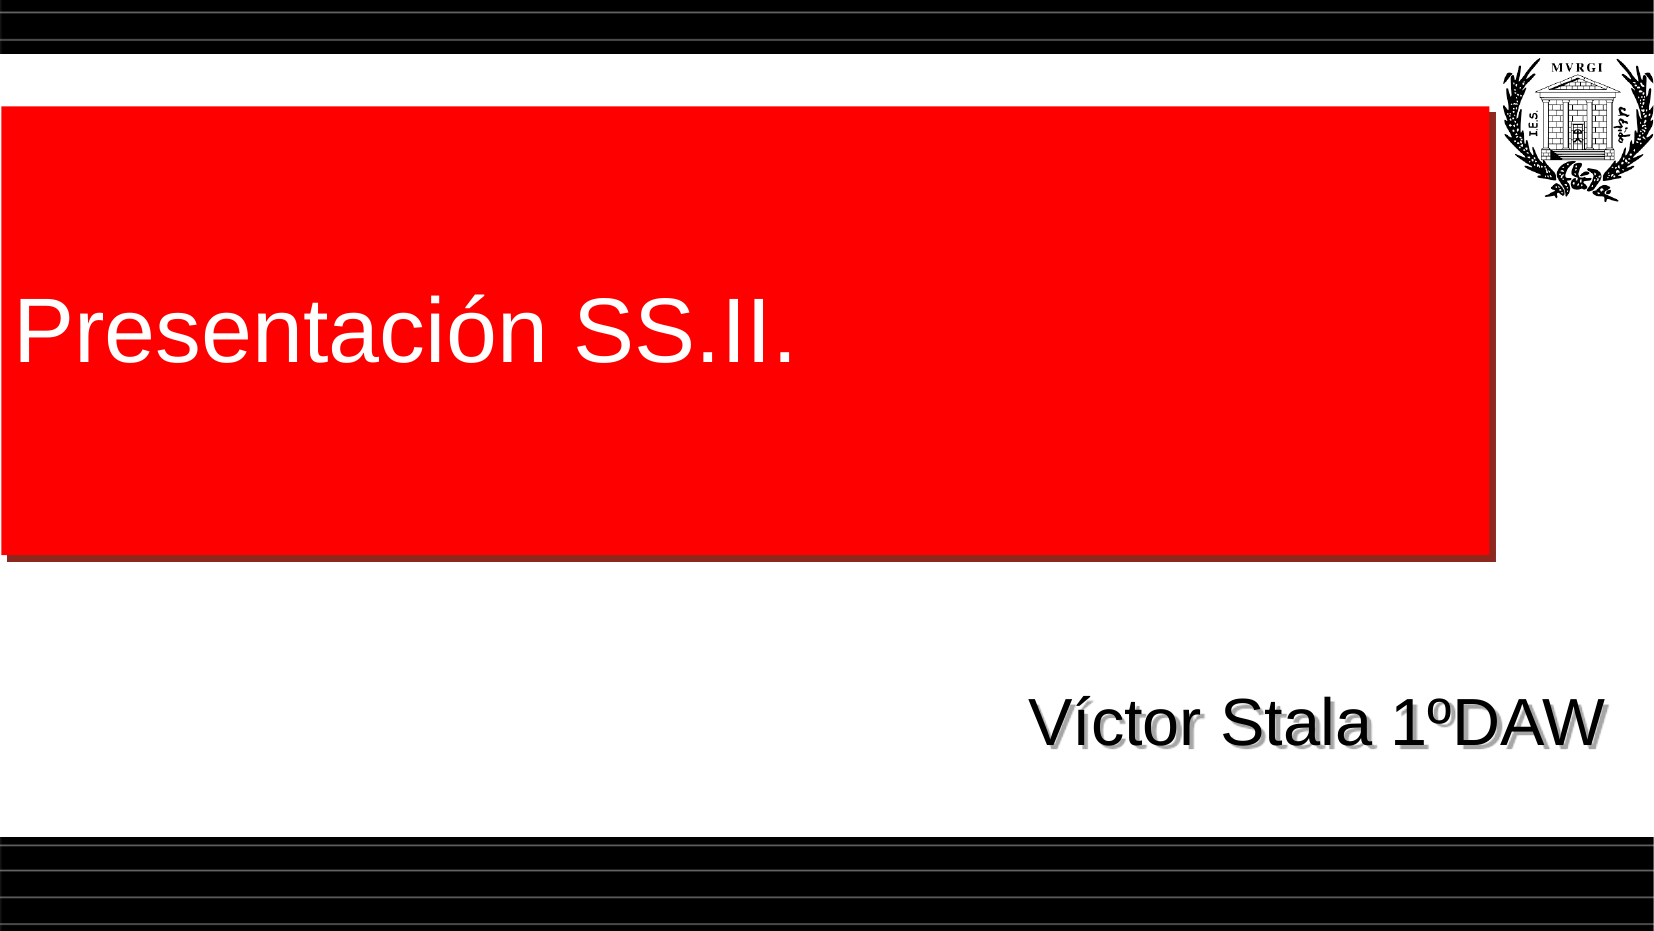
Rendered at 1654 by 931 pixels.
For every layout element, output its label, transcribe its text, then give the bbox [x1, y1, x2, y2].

picture [0, 0, 1654, 54]
picture [0, 837, 1654, 931]
title Presentación SS.II. [1, 106, 1490, 556]
picture [1503, 58, 1654, 202]
subtitle Víctor Stala 1ºDAW [885, 685, 1654, 898]
